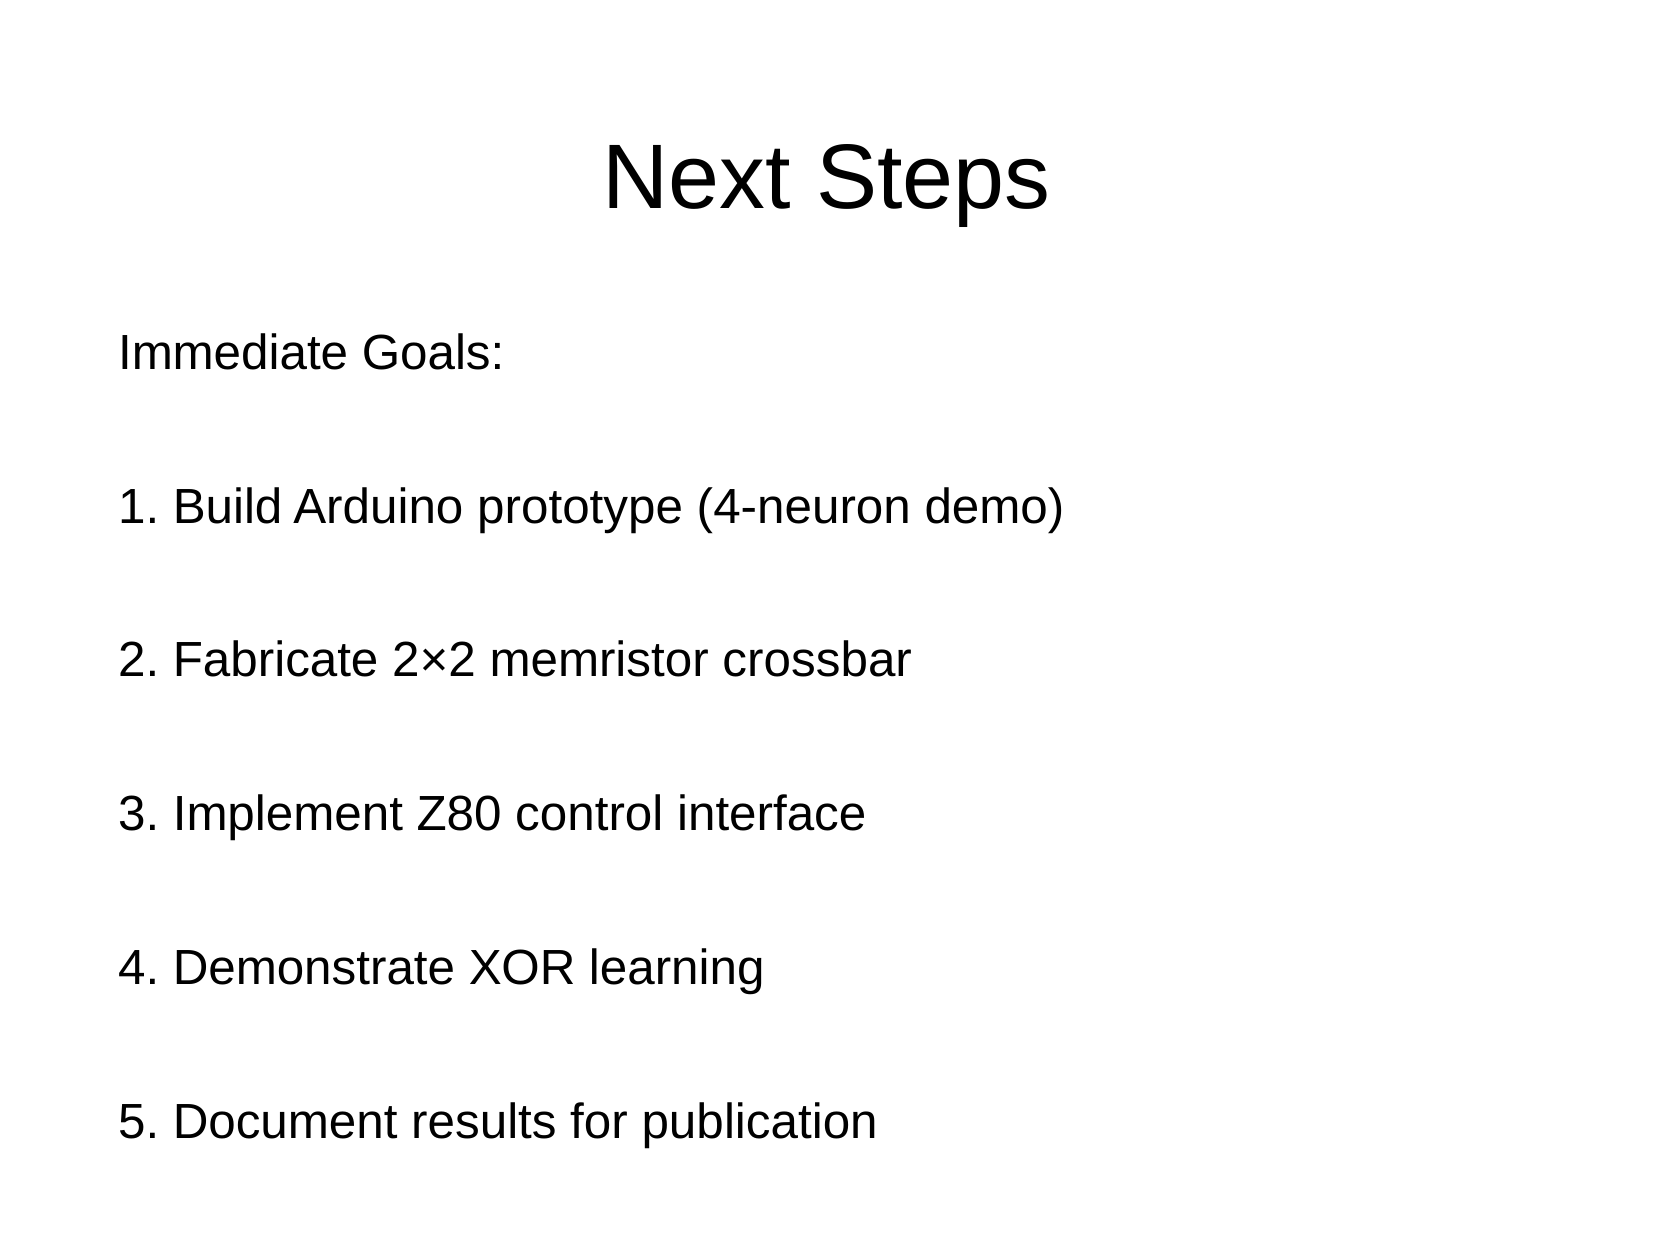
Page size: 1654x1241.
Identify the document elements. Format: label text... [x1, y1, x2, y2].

list Immediate Goals: 1. Build Arduino prototype (4-neuron demo) 2. Fabricate 2×2 memristor crossbar 3. Implement Z80 control interface 4. Demonstrate XOR learning 5. Document results for publication [118, 324, 1536, 1152]
title Next Steps [118, 88, 1536, 266]
